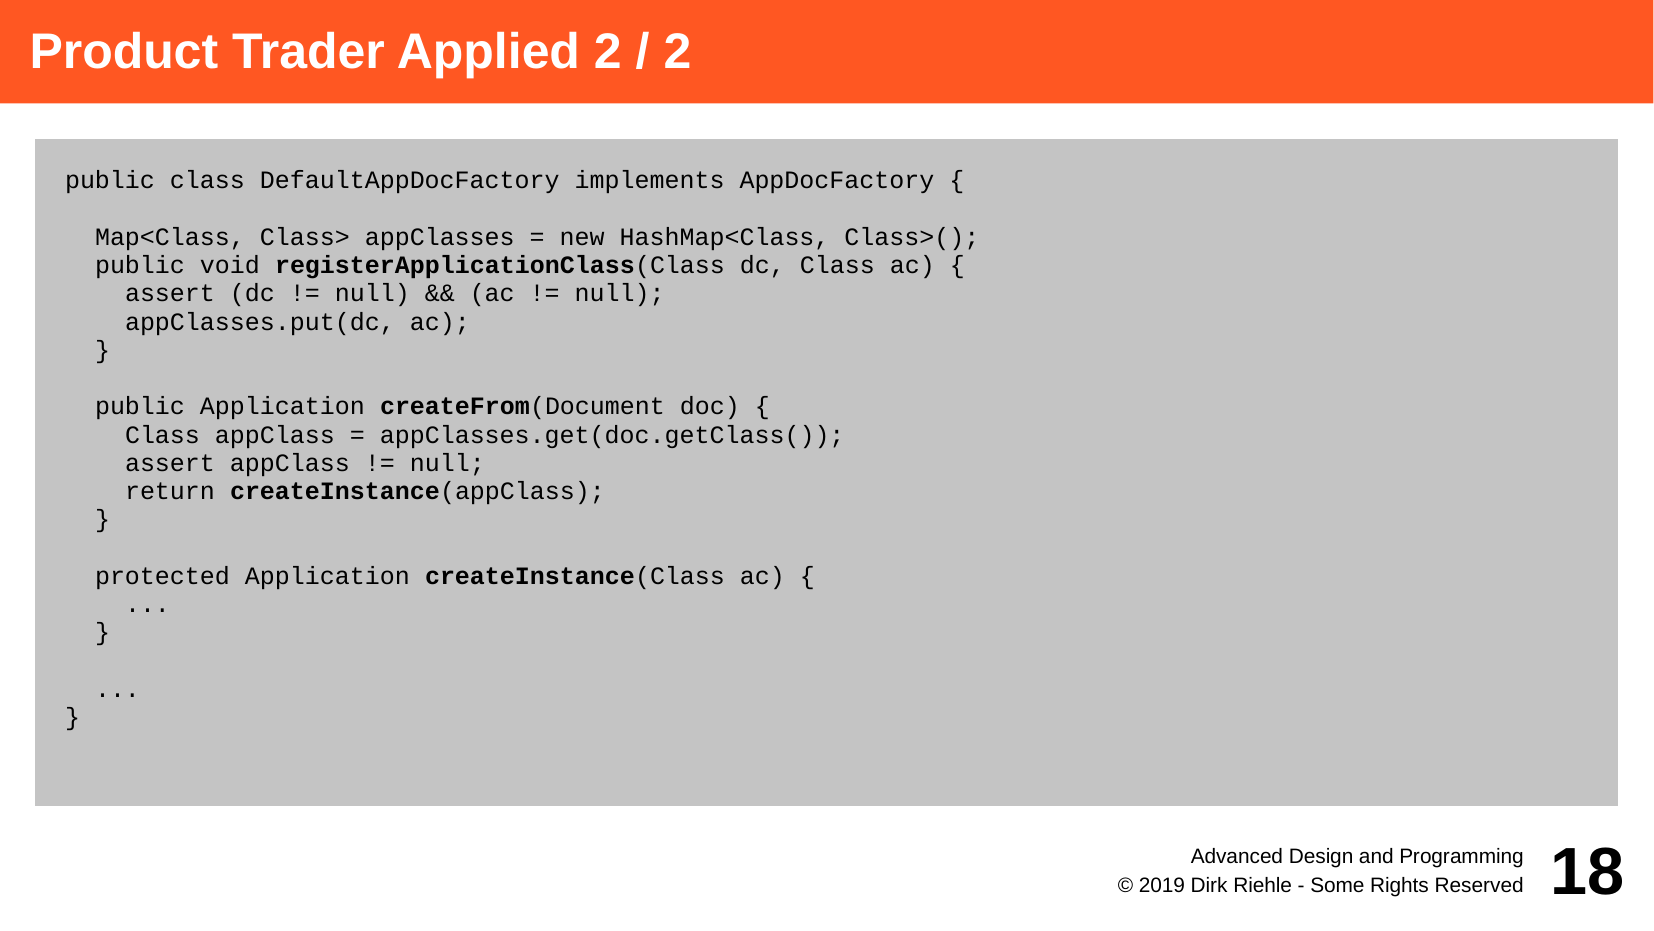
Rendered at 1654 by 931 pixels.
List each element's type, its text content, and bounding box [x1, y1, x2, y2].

list public class DefaultAppDocFactory implements AppDocFactory { Map<Class, Class> appClasses = new HashMap<Class, Class>(); public void registerApplicationClass(Class dc, Class ac) { assert (dc != null) && (ac != null); appClasses.put(dc, ac); } public Application createFrom(Document doc) { Class appClass = appClasses.get(doc.getClass()); assert appClass != null; return createInstance(appClass); } protected Application createInstance(Class ac) { ... } ... } [29, 132, 1625, 813]
title Product Trader Applied 2 / 2 [0, 0, 1654, 104]
